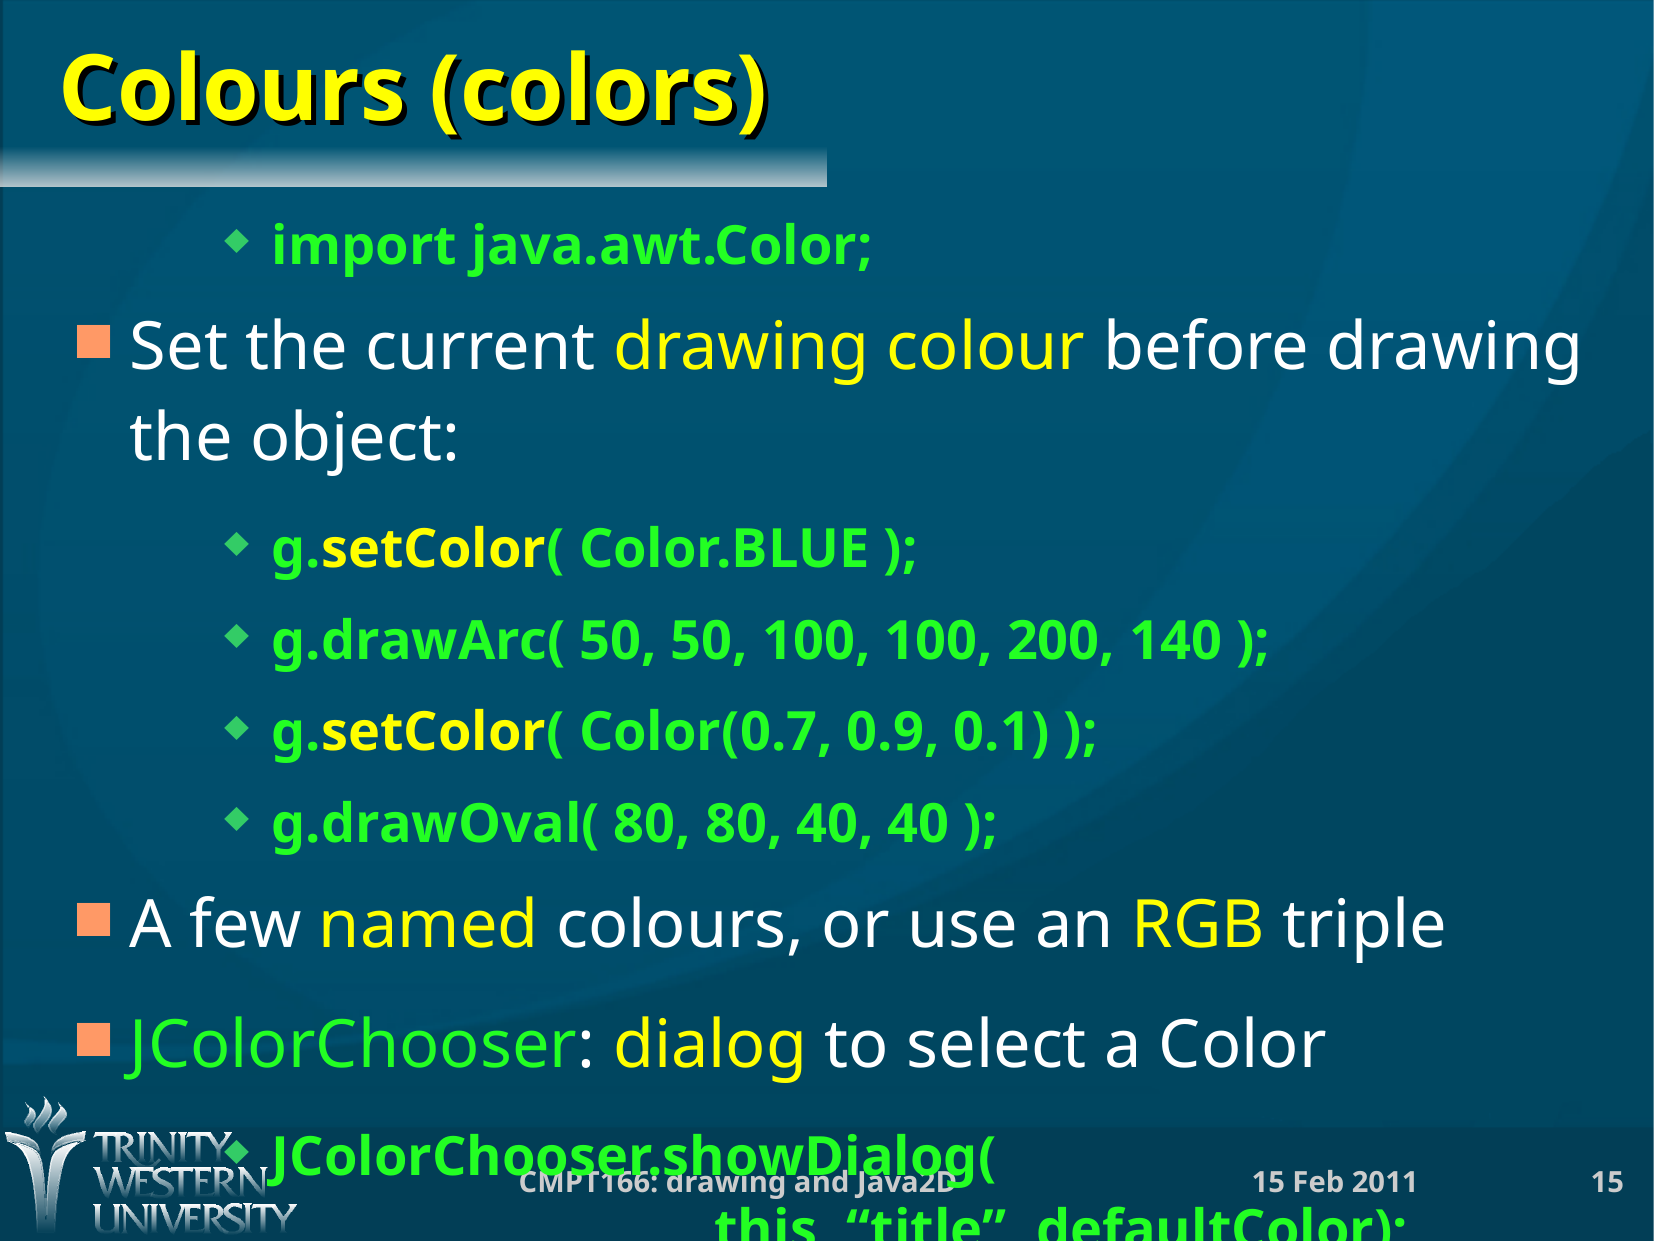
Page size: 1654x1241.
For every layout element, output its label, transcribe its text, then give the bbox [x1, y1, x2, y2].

list import java.awt.Color; Set the current drawing colour before drawing the object: g.setColor( Color.BLUE ); g.drawArc( 50, 50, 100, 100, 200, 140 ); g.setColor( Color(0.7, 0.9, 0.1) ); g.drawOval( 80, 80, 40, 40 ); A few named colours, or use an RGB triple JColorChooser: dialog to select a Color JColorChooser.showDialog( this, “title”, defaultColor); [59, 206, 1625, 1137]
picture [38, 1227, 54, 1232]
title Colours (colors) [59, 19, 1595, 148]
title Drawing text [0, 154, 827, 158]
